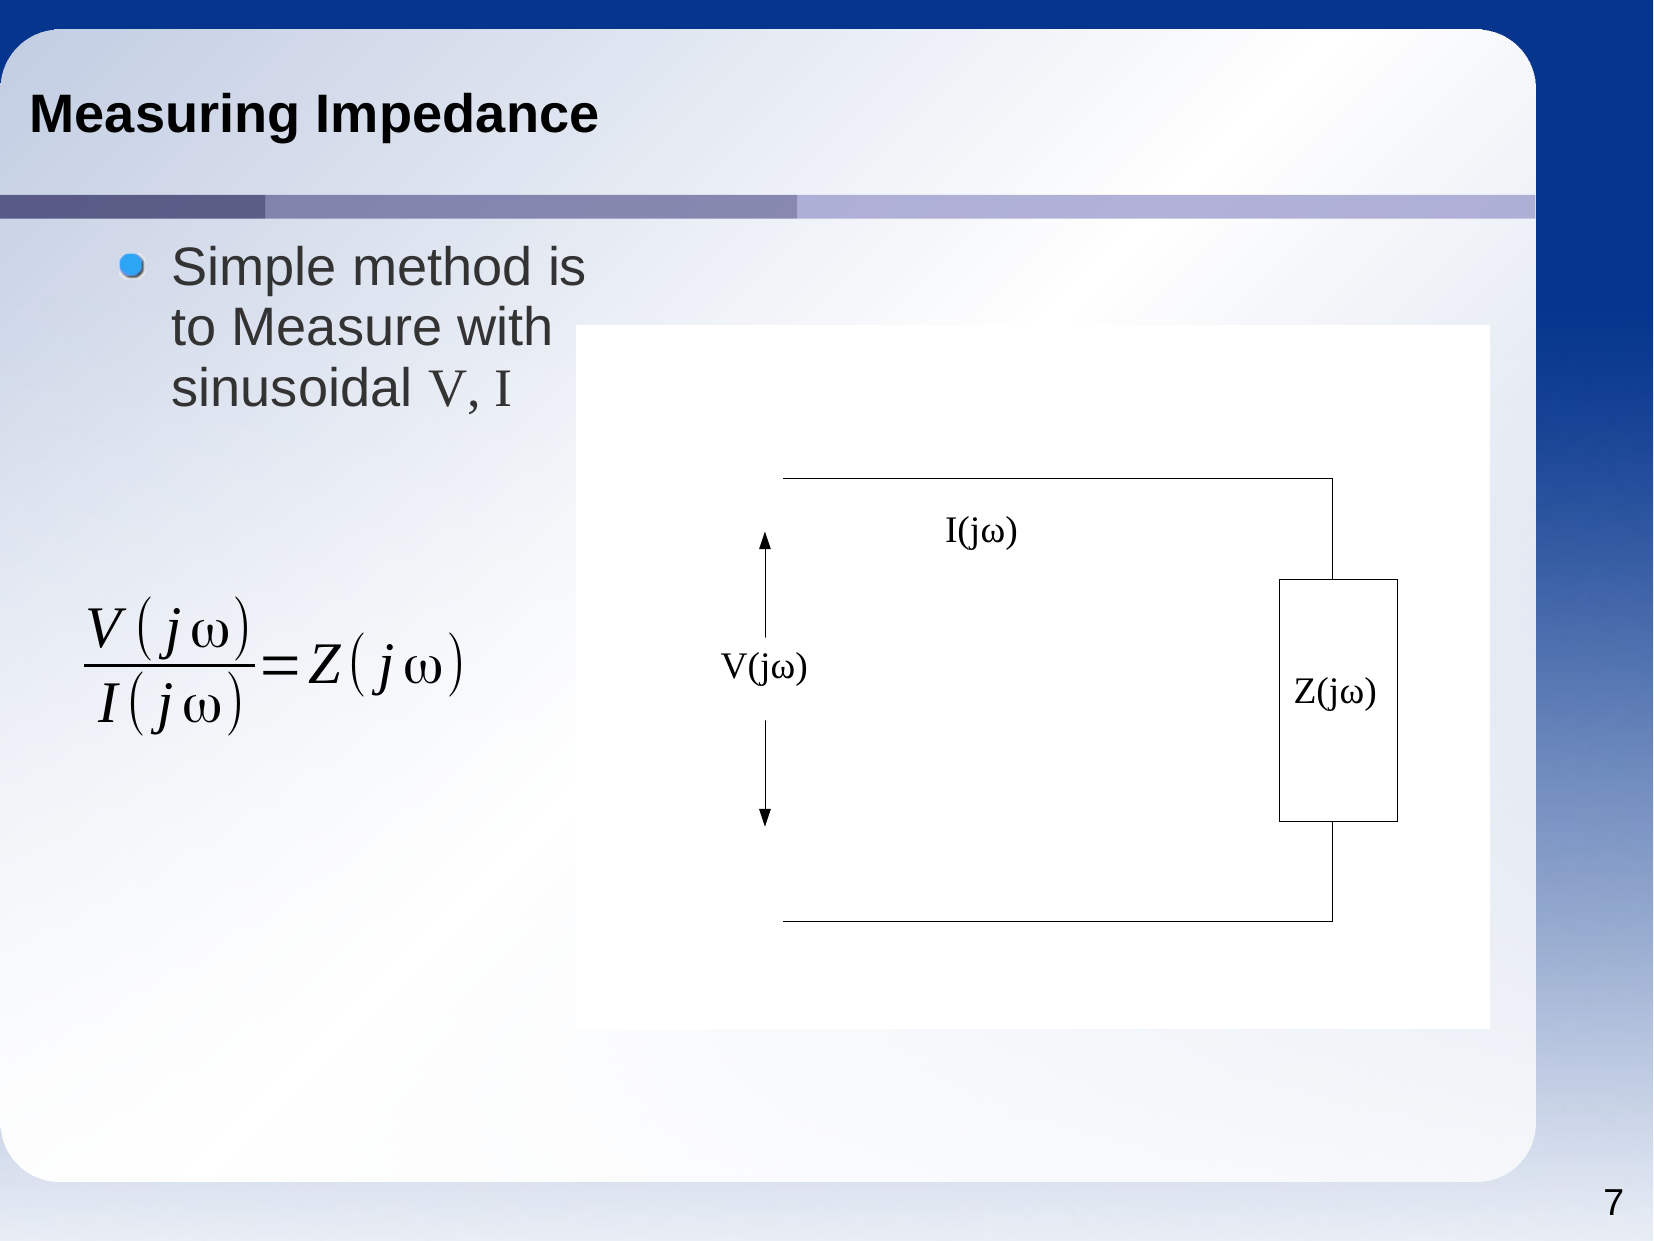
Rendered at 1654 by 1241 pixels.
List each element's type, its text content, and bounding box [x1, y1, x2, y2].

picture [0, 0, 1654, 1241]
list Simple method is to Measure with sinusoidal V, I [29, 236, 591, 1152]
title Measuring Impedance [29, 49, 1506, 178]
chart [575, 324, 1491, 1030]
chart [74, 594, 473, 739]
